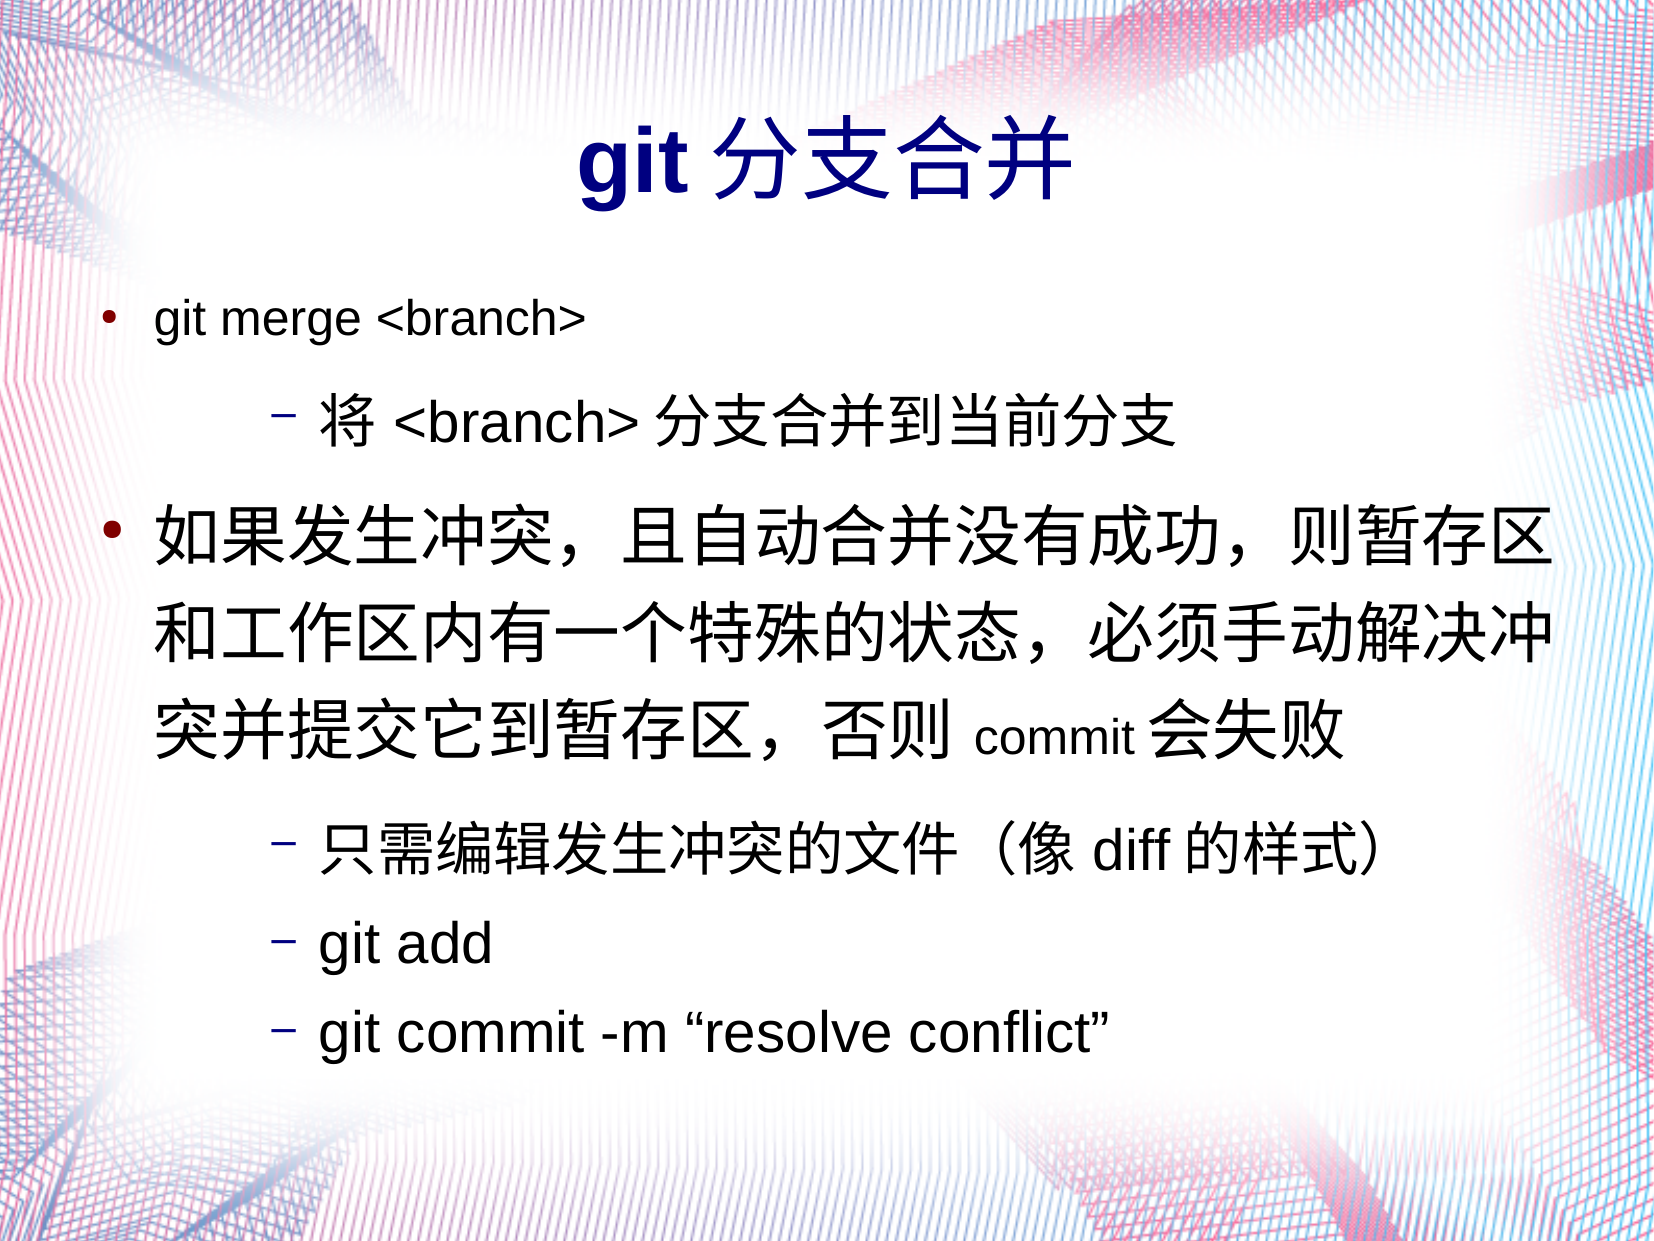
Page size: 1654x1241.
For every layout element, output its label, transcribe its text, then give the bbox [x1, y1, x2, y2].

picture [0, 0, 1654, 1241]
title git分支合并 [82, 49, 1571, 257]
list git merge <branch> 将<branch>分支合并到当前分支 如果发生冲突，且自动合并没有成功，则暂存区和工作区内有一个特殊的状态，必须手动解决冲突并提交它到暂存区，否则commit会失败 只需编辑发生冲突的文件（像diff的样式） git add git commit -m “resolve conflict” [82, 290, 1571, 1055]
